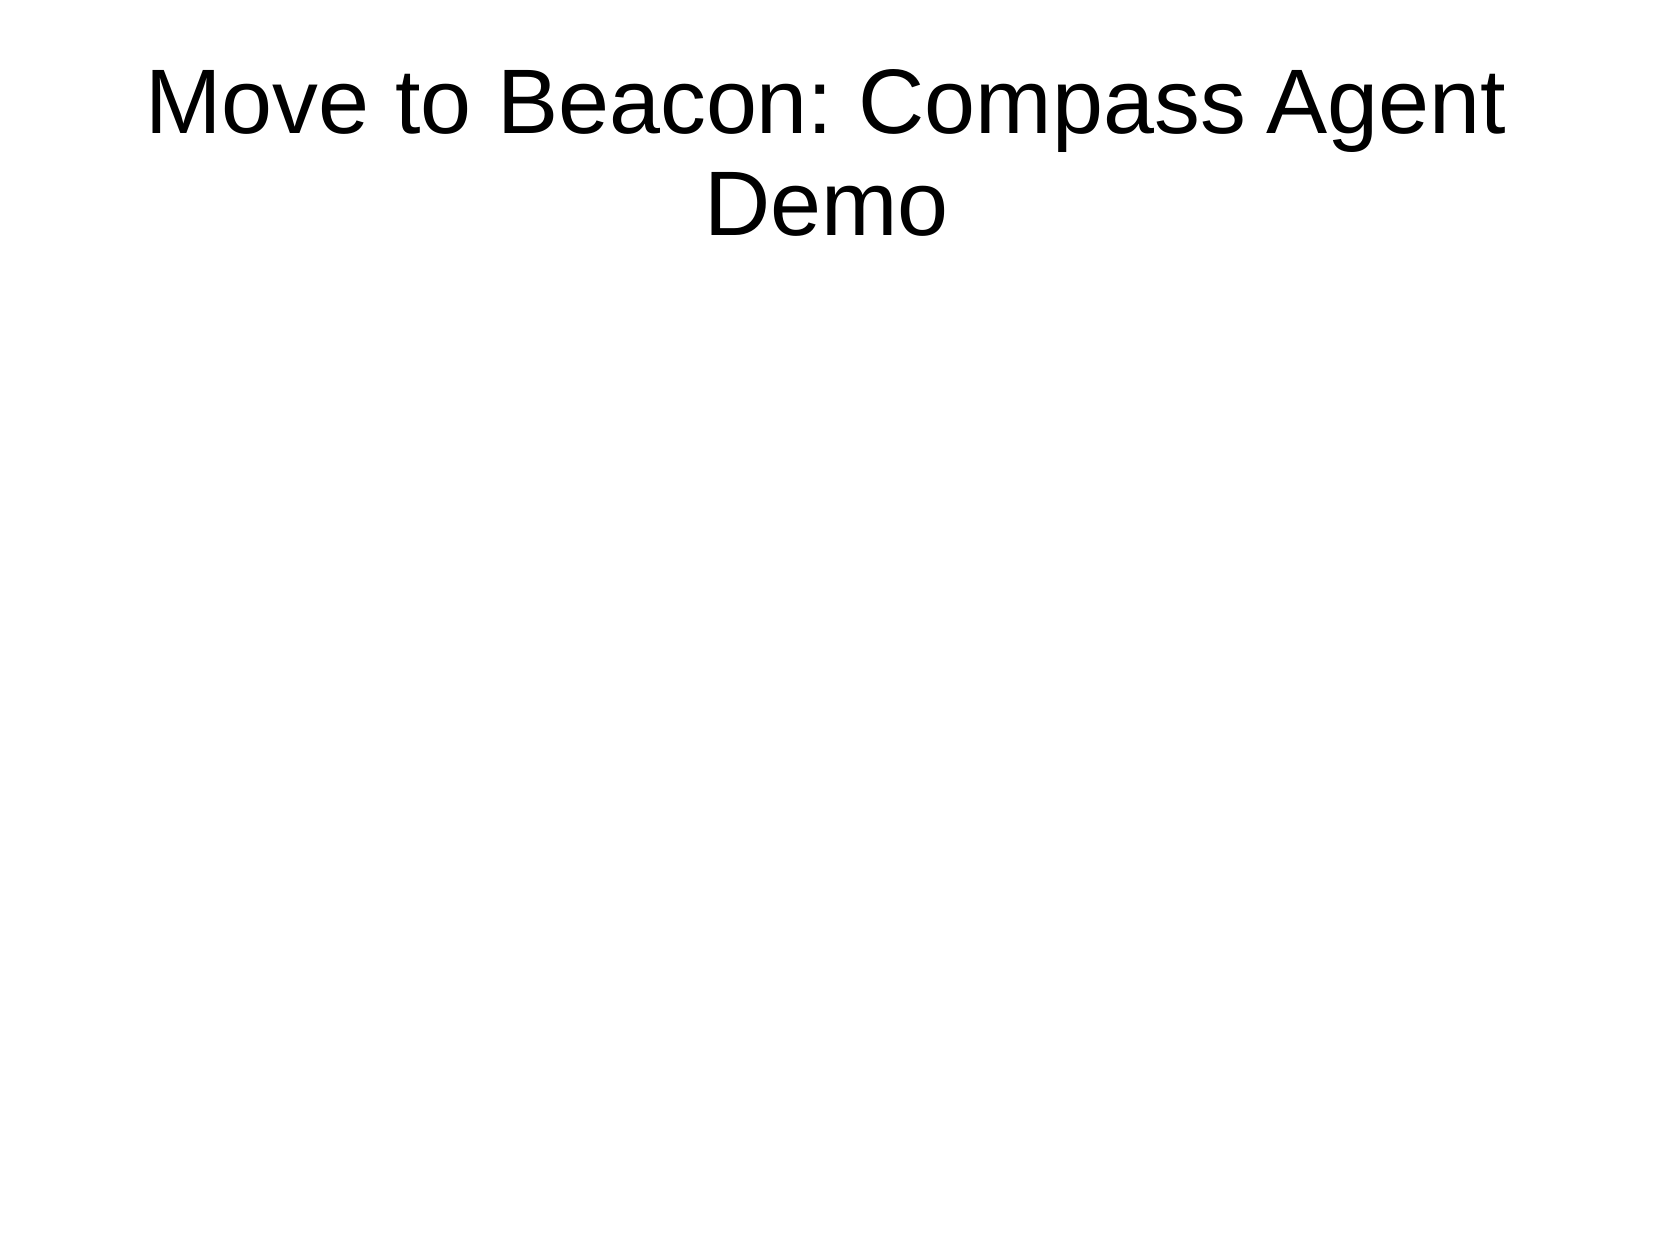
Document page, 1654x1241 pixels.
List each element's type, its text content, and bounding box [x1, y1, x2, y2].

title Move to Beacon: Compass Agent Demo [82, 49, 1571, 257]
